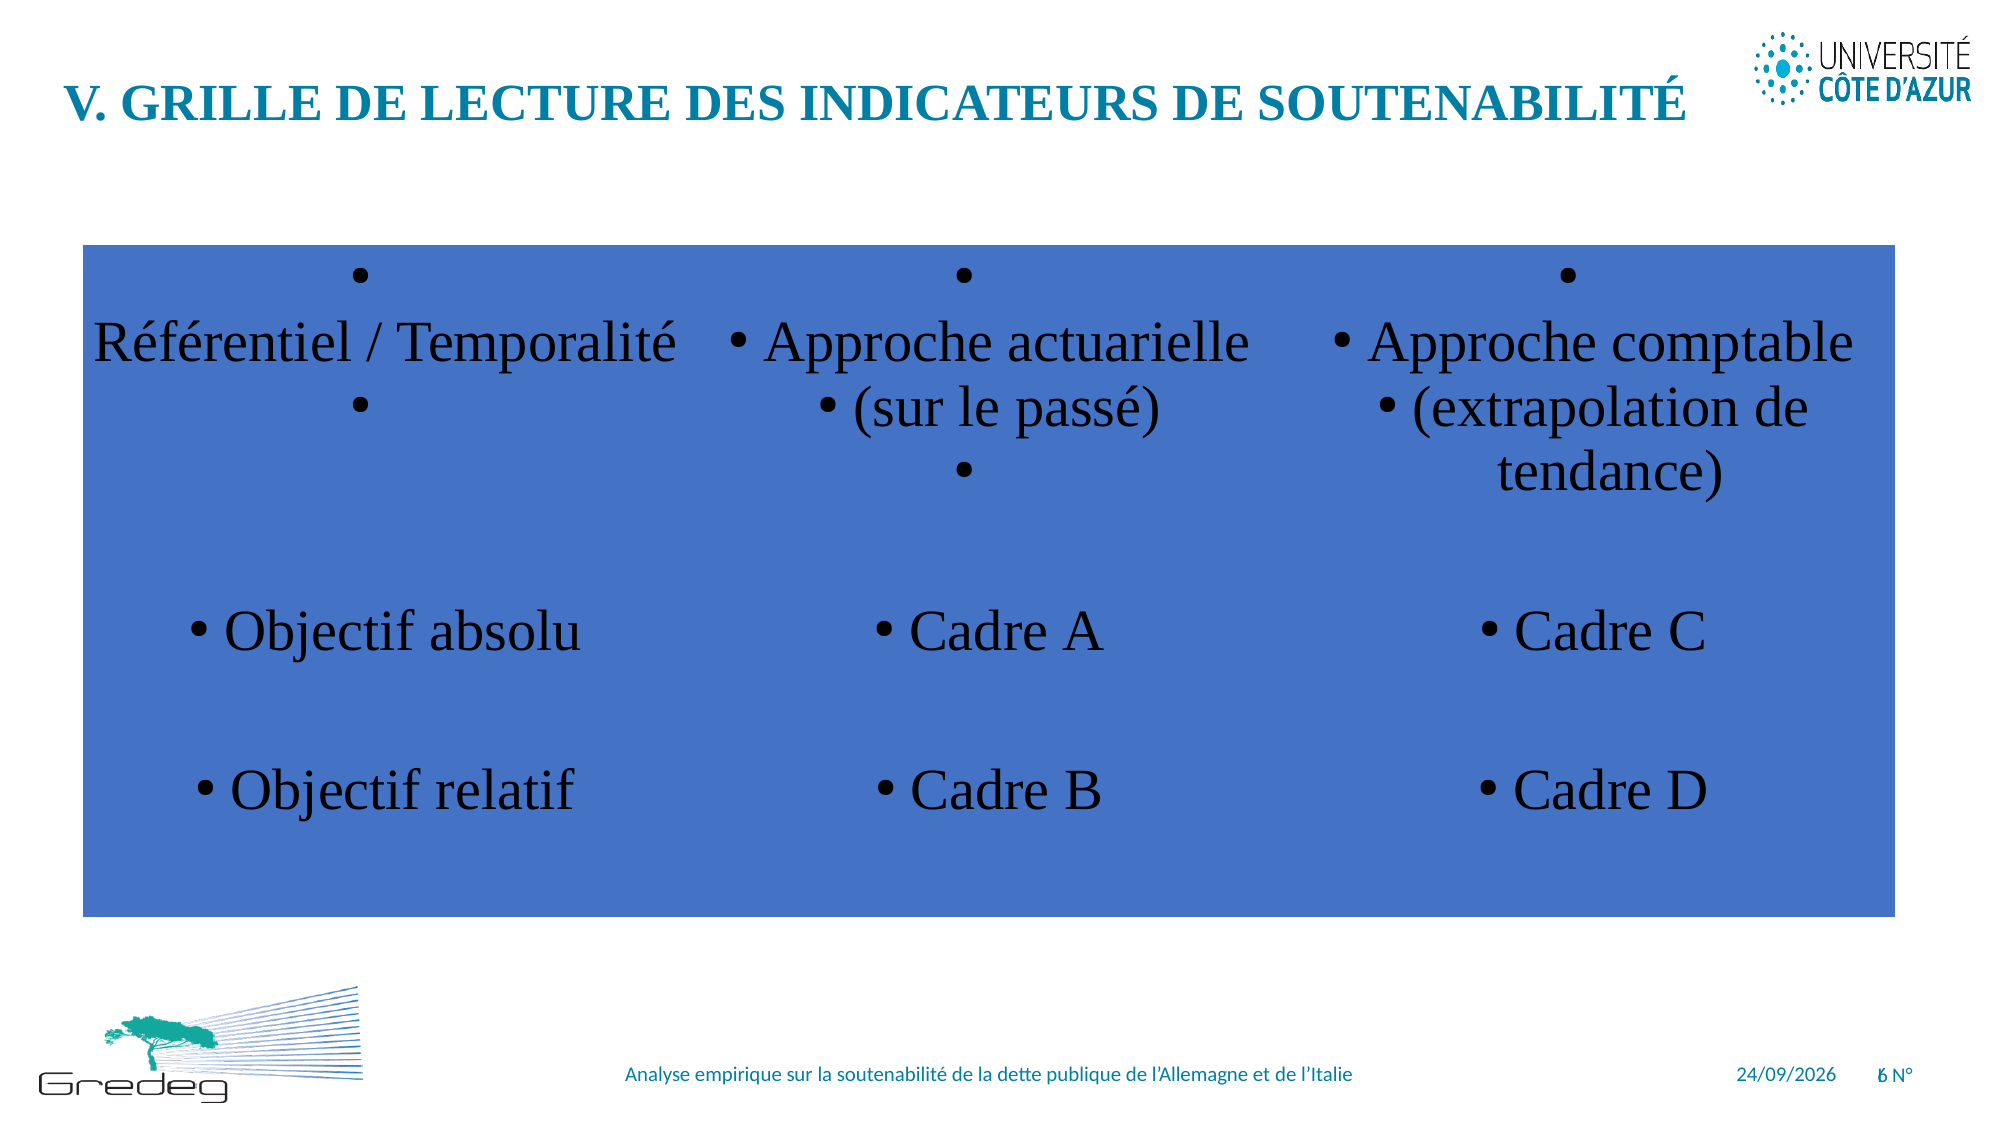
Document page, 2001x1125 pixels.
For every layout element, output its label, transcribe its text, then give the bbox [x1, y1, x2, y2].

text_box 29/01/2024 [1721, 1042, 1876, 1103]
table_cell Cadre D [1291, 757, 1895, 917]
table_header Approche comptable (extrapolation de tendance) [1291, 245, 1895, 598]
text_box [1862, 1043, 1952, 1104]
table_header Référentiel / Temporalité [83, 245, 687, 598]
table_cell Cadre A [687, 598, 1291, 757]
table_header Approche actuarielle (sur le passé) [687, 245, 1291, 598]
text_box Analyse empirique sur la soutenabilité de la dette publique de l’Allemagne et de l’Italie [477, 1042, 1502, 1103]
title V. GRILLE DE LECTURE DES INDICATEURS DE SOUTENABILITÉ [48, 25, 1886, 184]
table_cell Cadre B [687, 757, 1291, 917]
table_cell Objectif relatif [83, 757, 687, 917]
table_cell Objectif absolu [83, 598, 687, 757]
table_cell Cadre C [1291, 598, 1895, 757]
